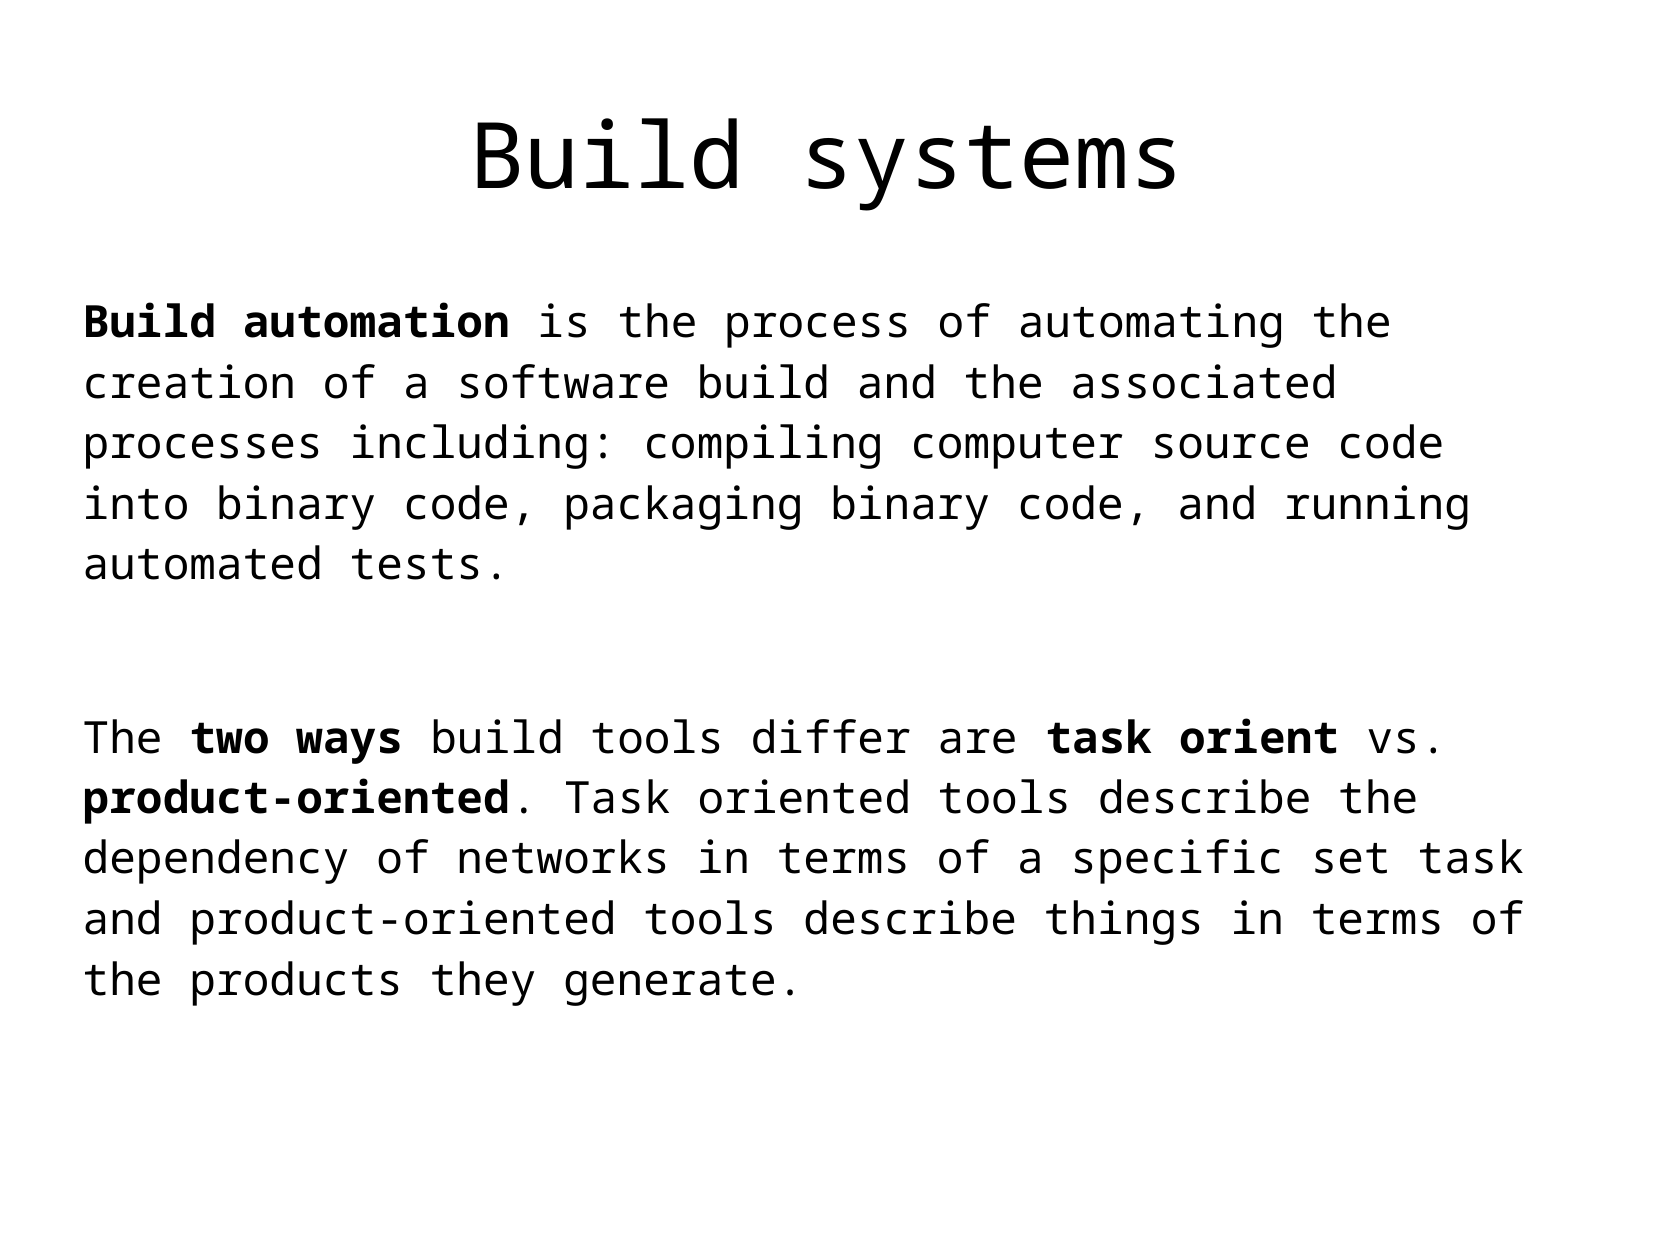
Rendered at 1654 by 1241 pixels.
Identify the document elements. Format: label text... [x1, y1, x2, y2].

title Build systems [82, 49, 1571, 257]
list Build automation is the process of automating the creation of a software build and the associated processes including: compiling computer source code into binary code, packaging binary code, and running automated tests. The two ways build tools differ are task orient vs. product-oriented. Task oriented tools describe the dependency of networks in terms of a specific set task and product-oriented tools describe things in terms of the products they generate. [82, 290, 1571, 1010]
